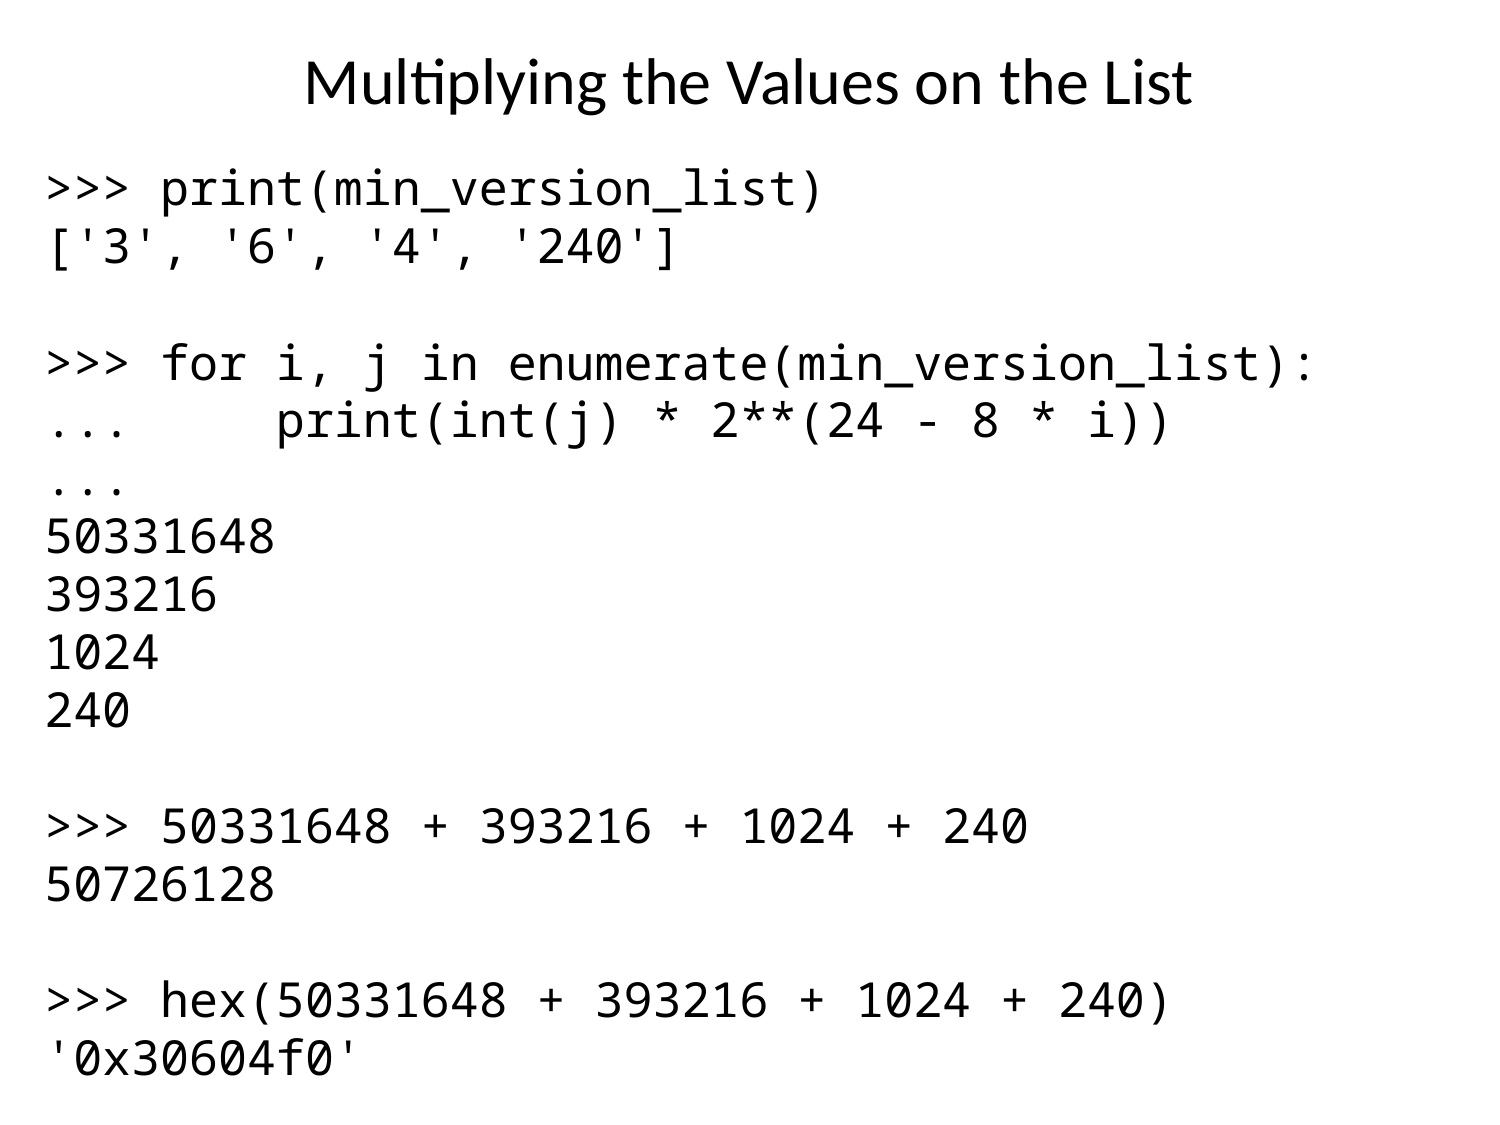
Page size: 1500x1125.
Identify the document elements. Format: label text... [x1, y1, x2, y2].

text_box >>> print(min_version_list) ['3', '6', '4', '240'] >>> for i, j in enumerate(min_version_list): ... print(int(j) * 2**(24 - 8 * i)) ... 50331648 393216 1024 240 >>> 50331648 + 393216 + 1024 + 240 50726128 >>> hex(50331648 + 393216 + 1024 + 240) '0x30604f0' [29, 148, 1500, 1094]
title Multiplying the Values on the List [112, 30, 1388, 126]
